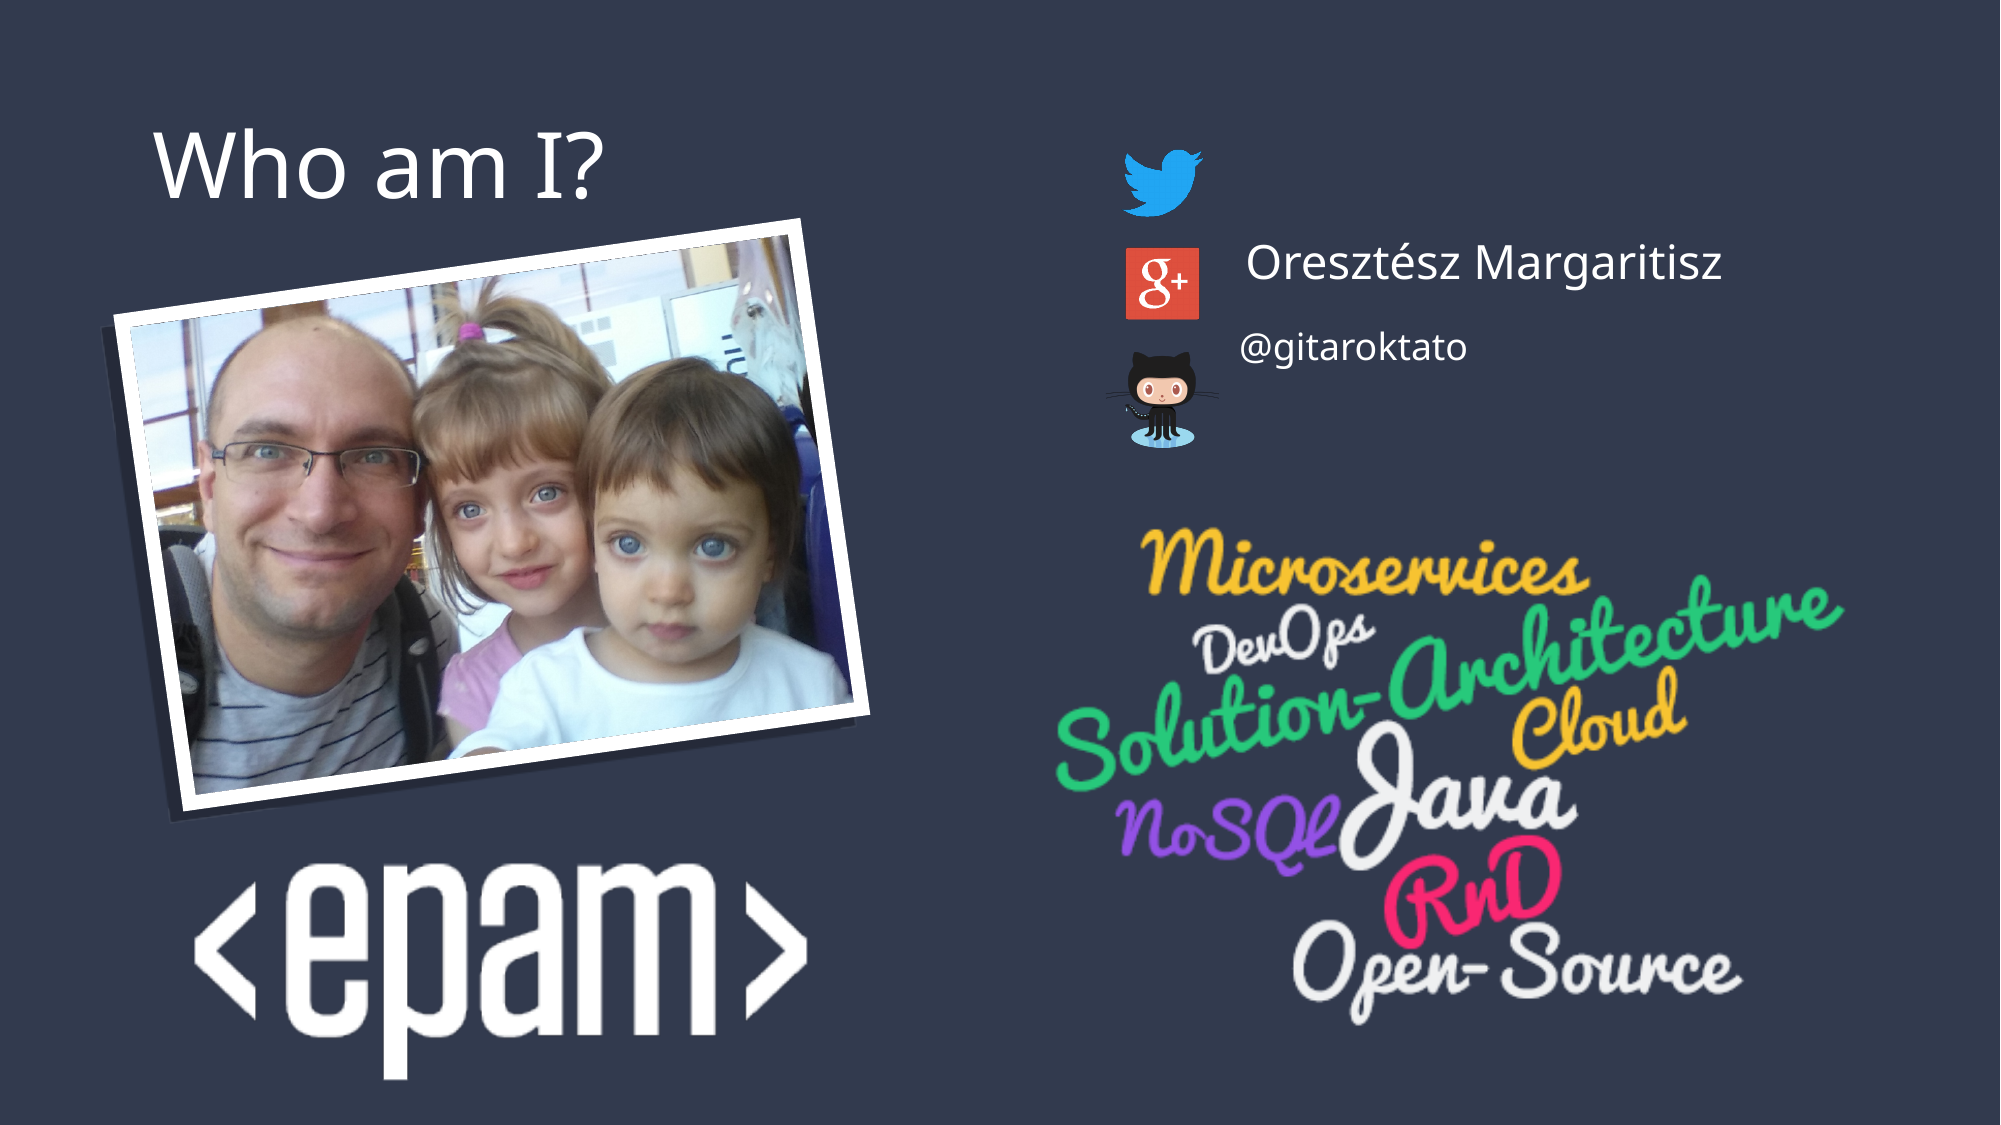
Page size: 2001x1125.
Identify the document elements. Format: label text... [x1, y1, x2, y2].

picture [936, 481, 1939, 1114]
picture [1123, 245, 1202, 322]
picture [1121, 149, 1204, 217]
list Oresztész Margaritisz [1230, 224, 1853, 298]
picture [149, 840, 854, 1105]
picture [129, 234, 854, 796]
text_box @gitaroktato [1224, 315, 1484, 376]
picture [1102, 350, 1223, 451]
title Who am I? [137, 59, 1863, 278]
